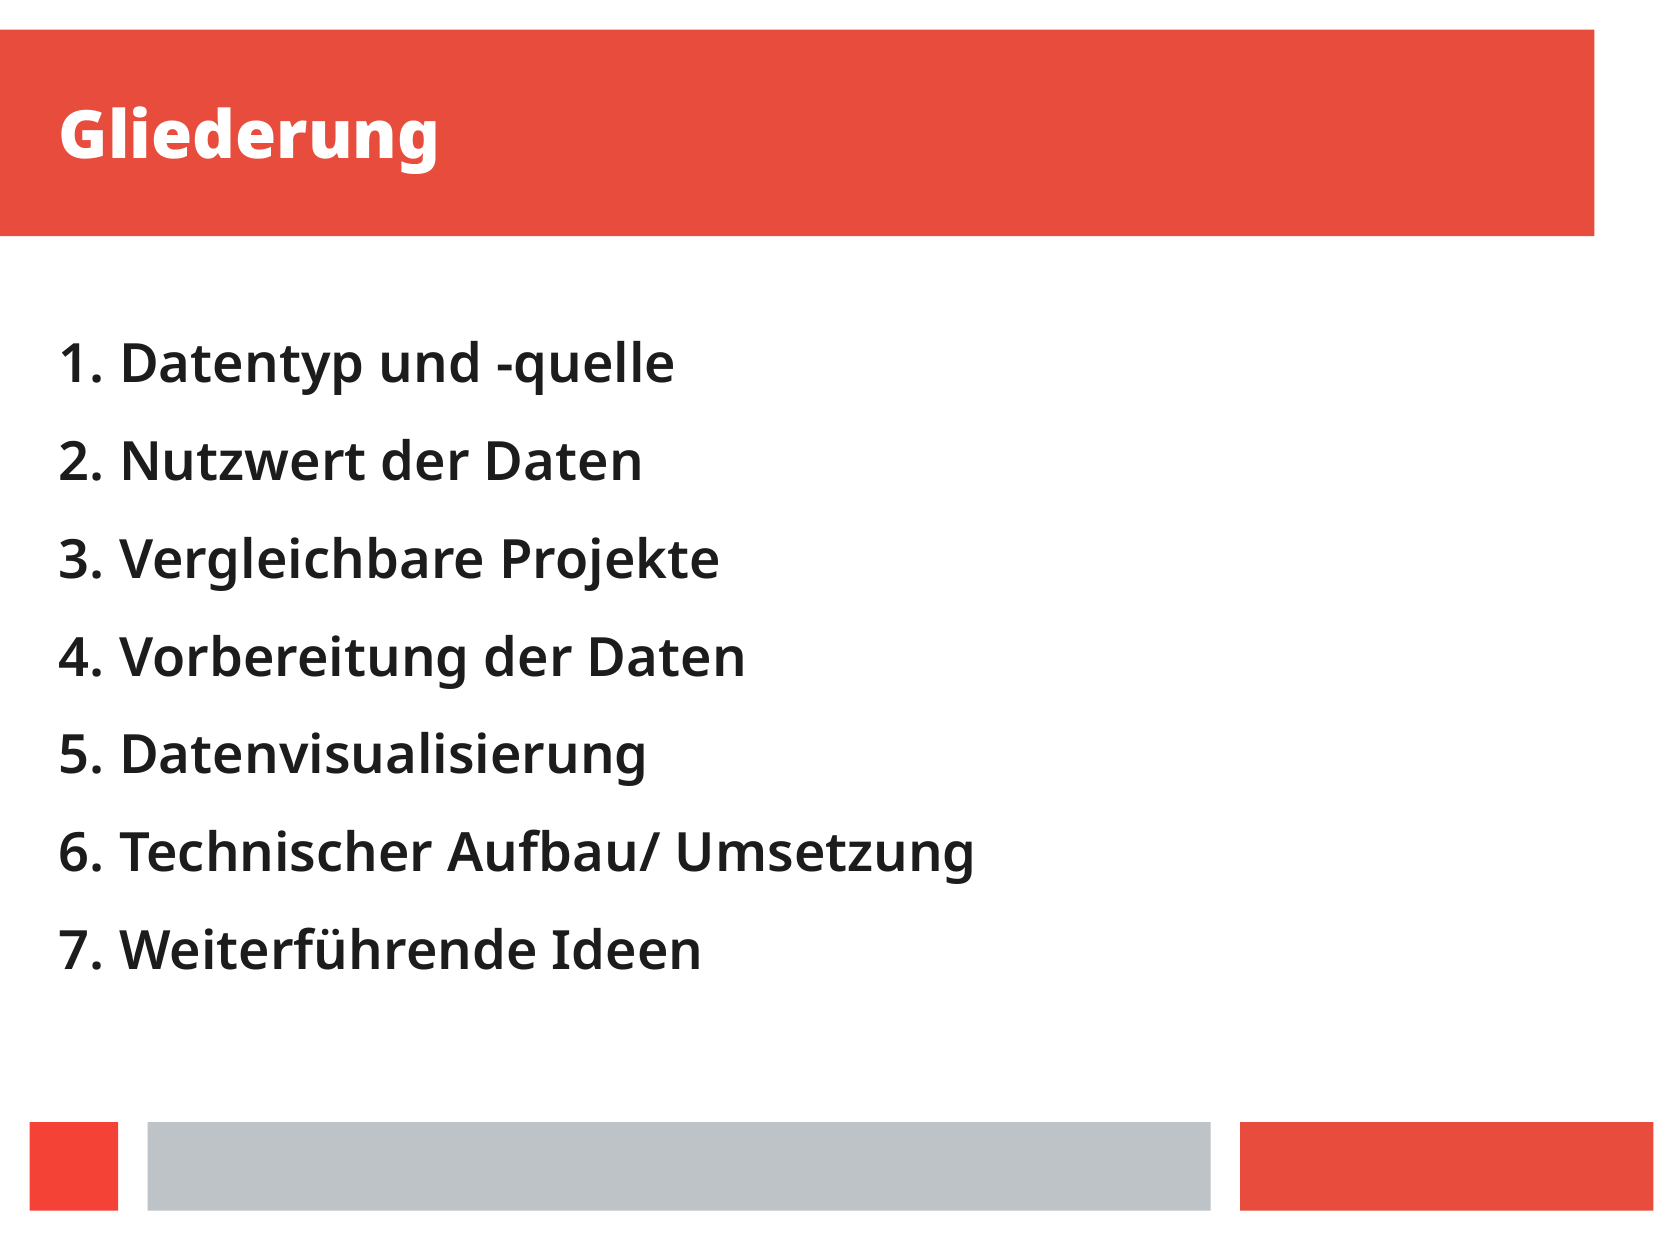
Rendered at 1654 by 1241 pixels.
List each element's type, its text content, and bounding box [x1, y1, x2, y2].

list 1. Datentyp und -quelle 2. Nutzwert der Daten 3. Vergleichbare Projekte 4. Vorbereitung der Daten 5. Datenvisualisierung 6. Technischer Aufbau/ Umsetzung 7. Weiterführende Ideen [59, 324, 1565, 1093]
title Gliederung [59, 14, 1595, 251]
